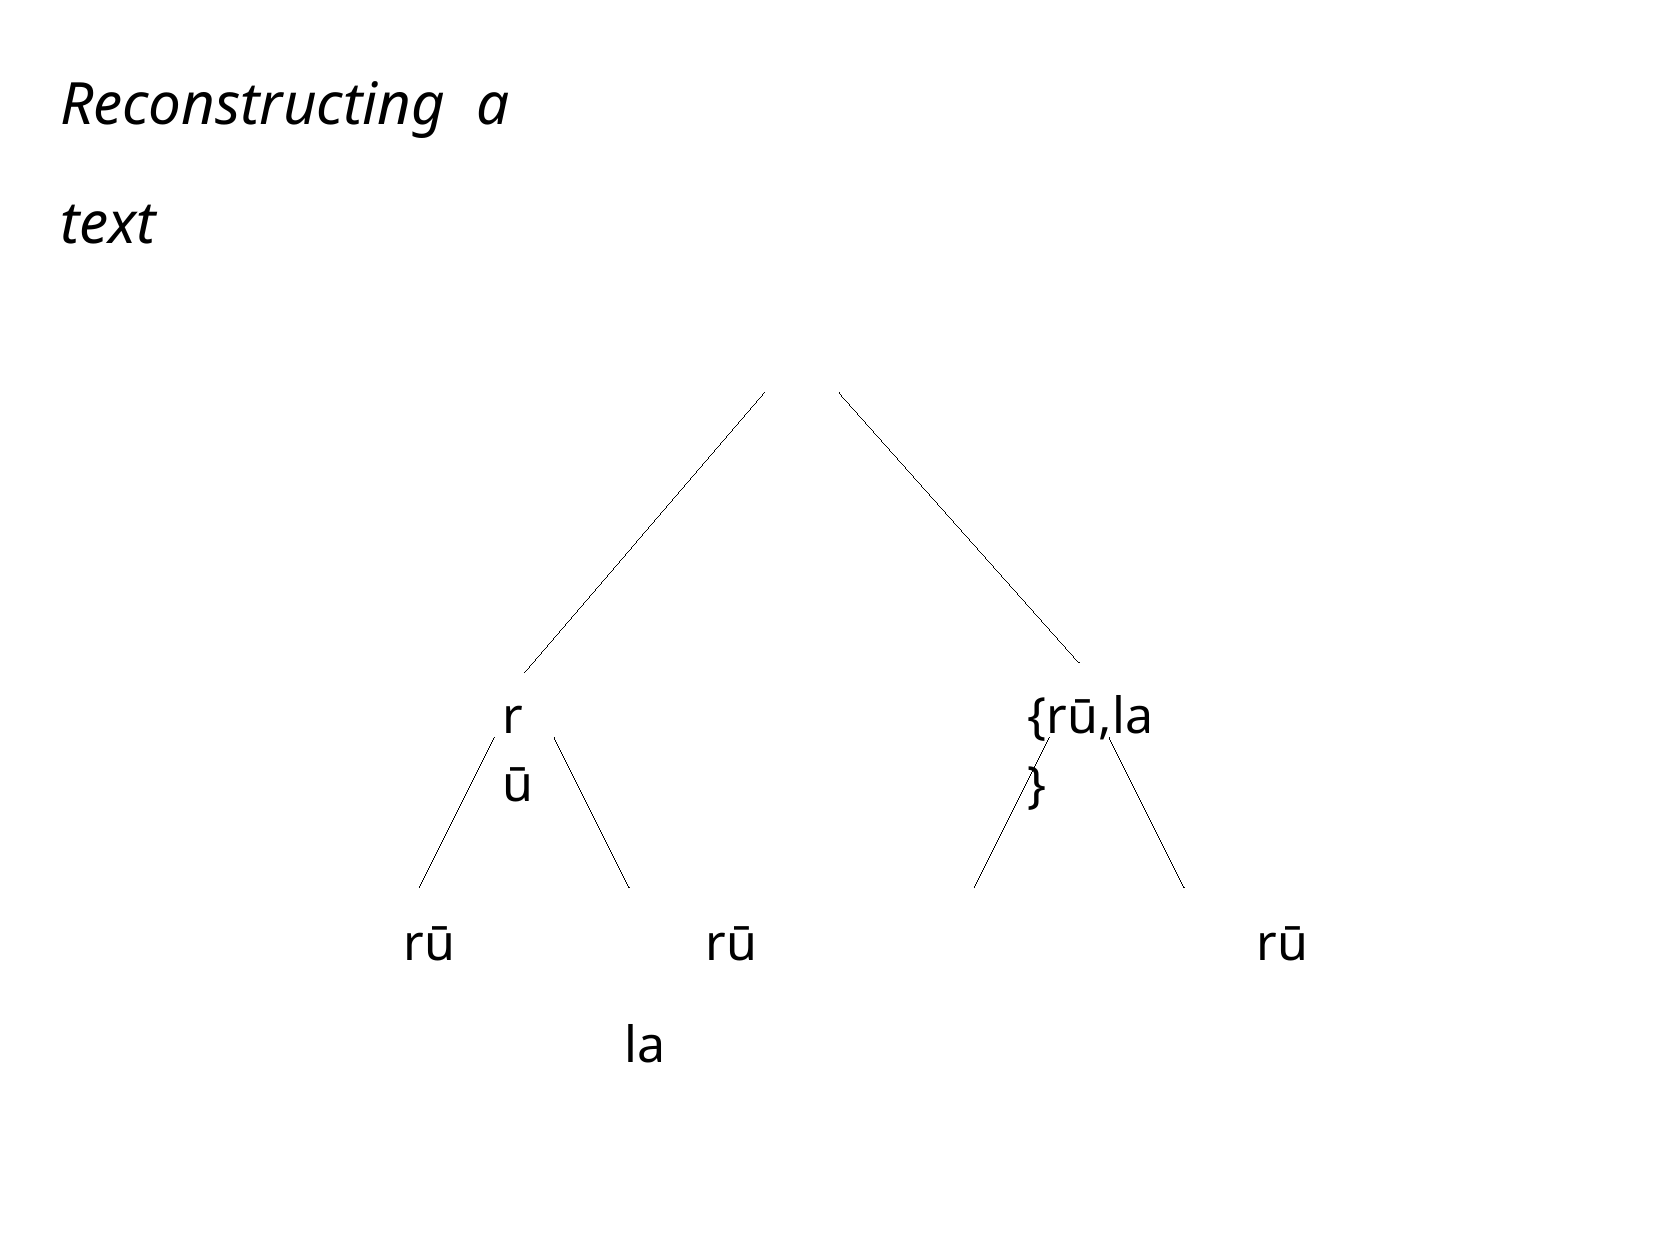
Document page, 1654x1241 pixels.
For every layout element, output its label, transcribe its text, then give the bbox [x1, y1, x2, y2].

text_box {rū,la} [1013, 672, 1179, 738]
text_box rū [488, 672, 560, 738]
text_box Reconstructing a text [60, 22, 511, 136]
text_box rū rū rū la [404, 872, 1350, 963]
